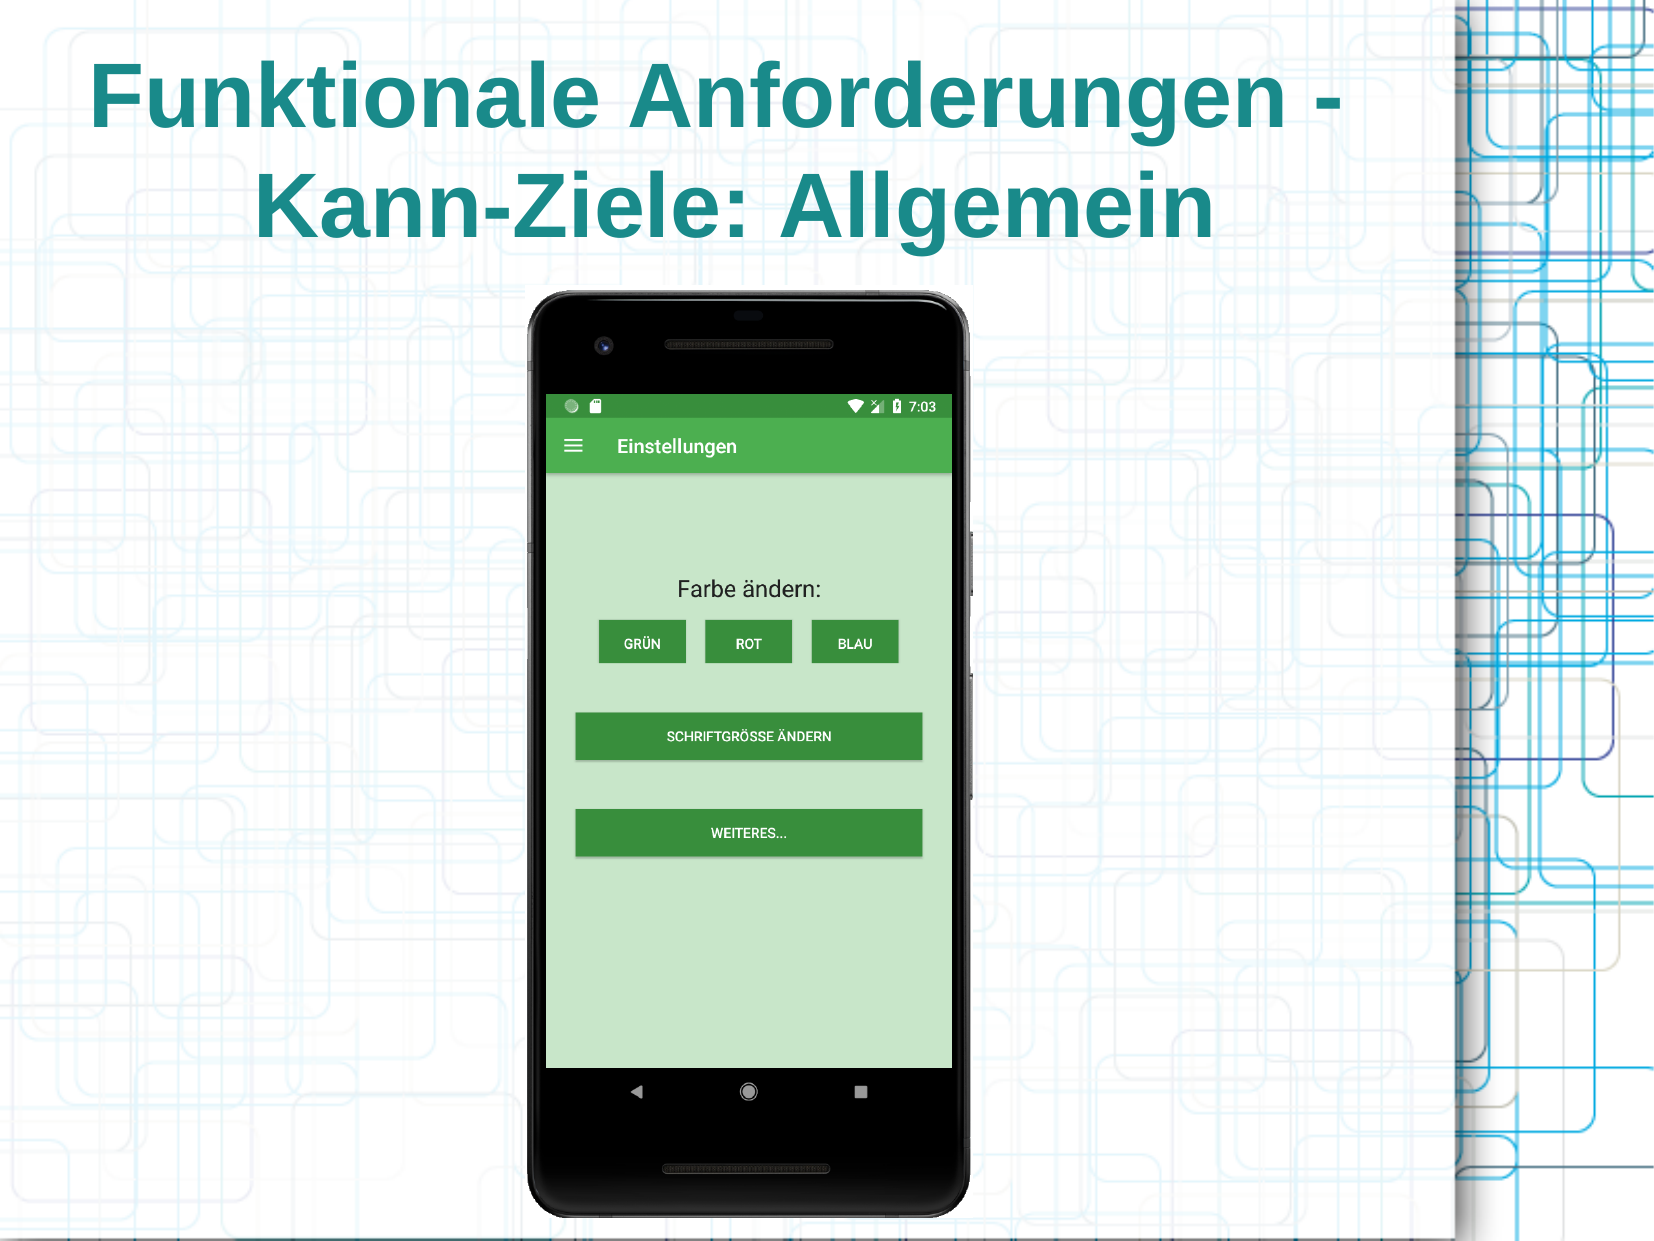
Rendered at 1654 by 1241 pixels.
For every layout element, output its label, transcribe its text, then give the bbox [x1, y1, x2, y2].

title Funktionale Anforderungen - Kann-Ziele: Allgemein [5, 31, 1430, 260]
picture [525, 286, 973, 1218]
